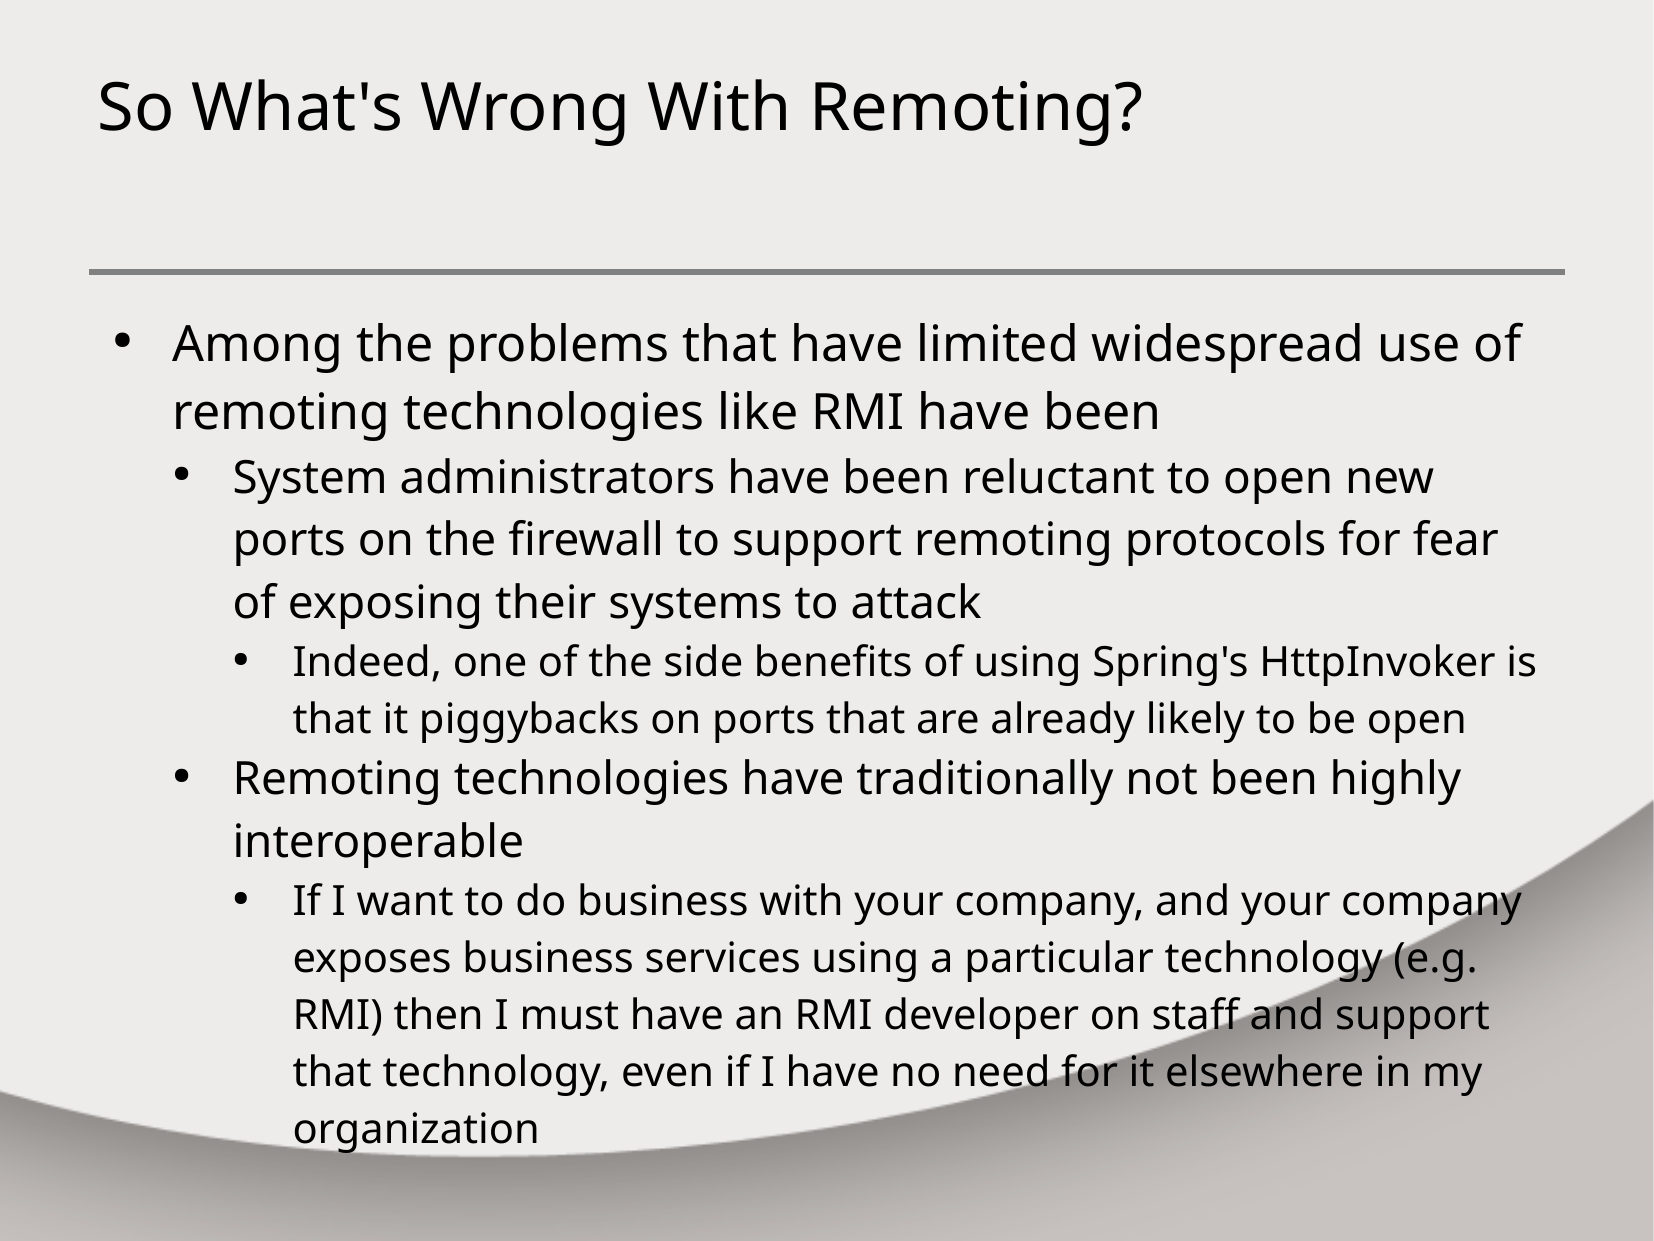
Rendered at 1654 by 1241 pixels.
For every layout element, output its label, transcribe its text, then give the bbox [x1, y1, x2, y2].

picture [0, 0, 1654, 1241]
text_box Among the problems that have limited widespread use of remoting technologies like RMI have been System administrators have been reluctant to open new ports on the firewall to support remoting protocols for fear of exposing their systems to attack Indeed, one of the side benefits of using Spring's HttpInvoker is that it piggybacks on ports that are already likely to be open Remoting technologies have traditionally not been highly interoperable If I want to do business with your company, and your company exposes business services using a particular technology (e.g. RMI) then I must have an RMI developer on staff and support that technology, even if I have no need for it elsewhere in my organization [97, 300, 1561, 1163]
title So What's Wrong With Remoting? [97, 75, 1561, 226]
